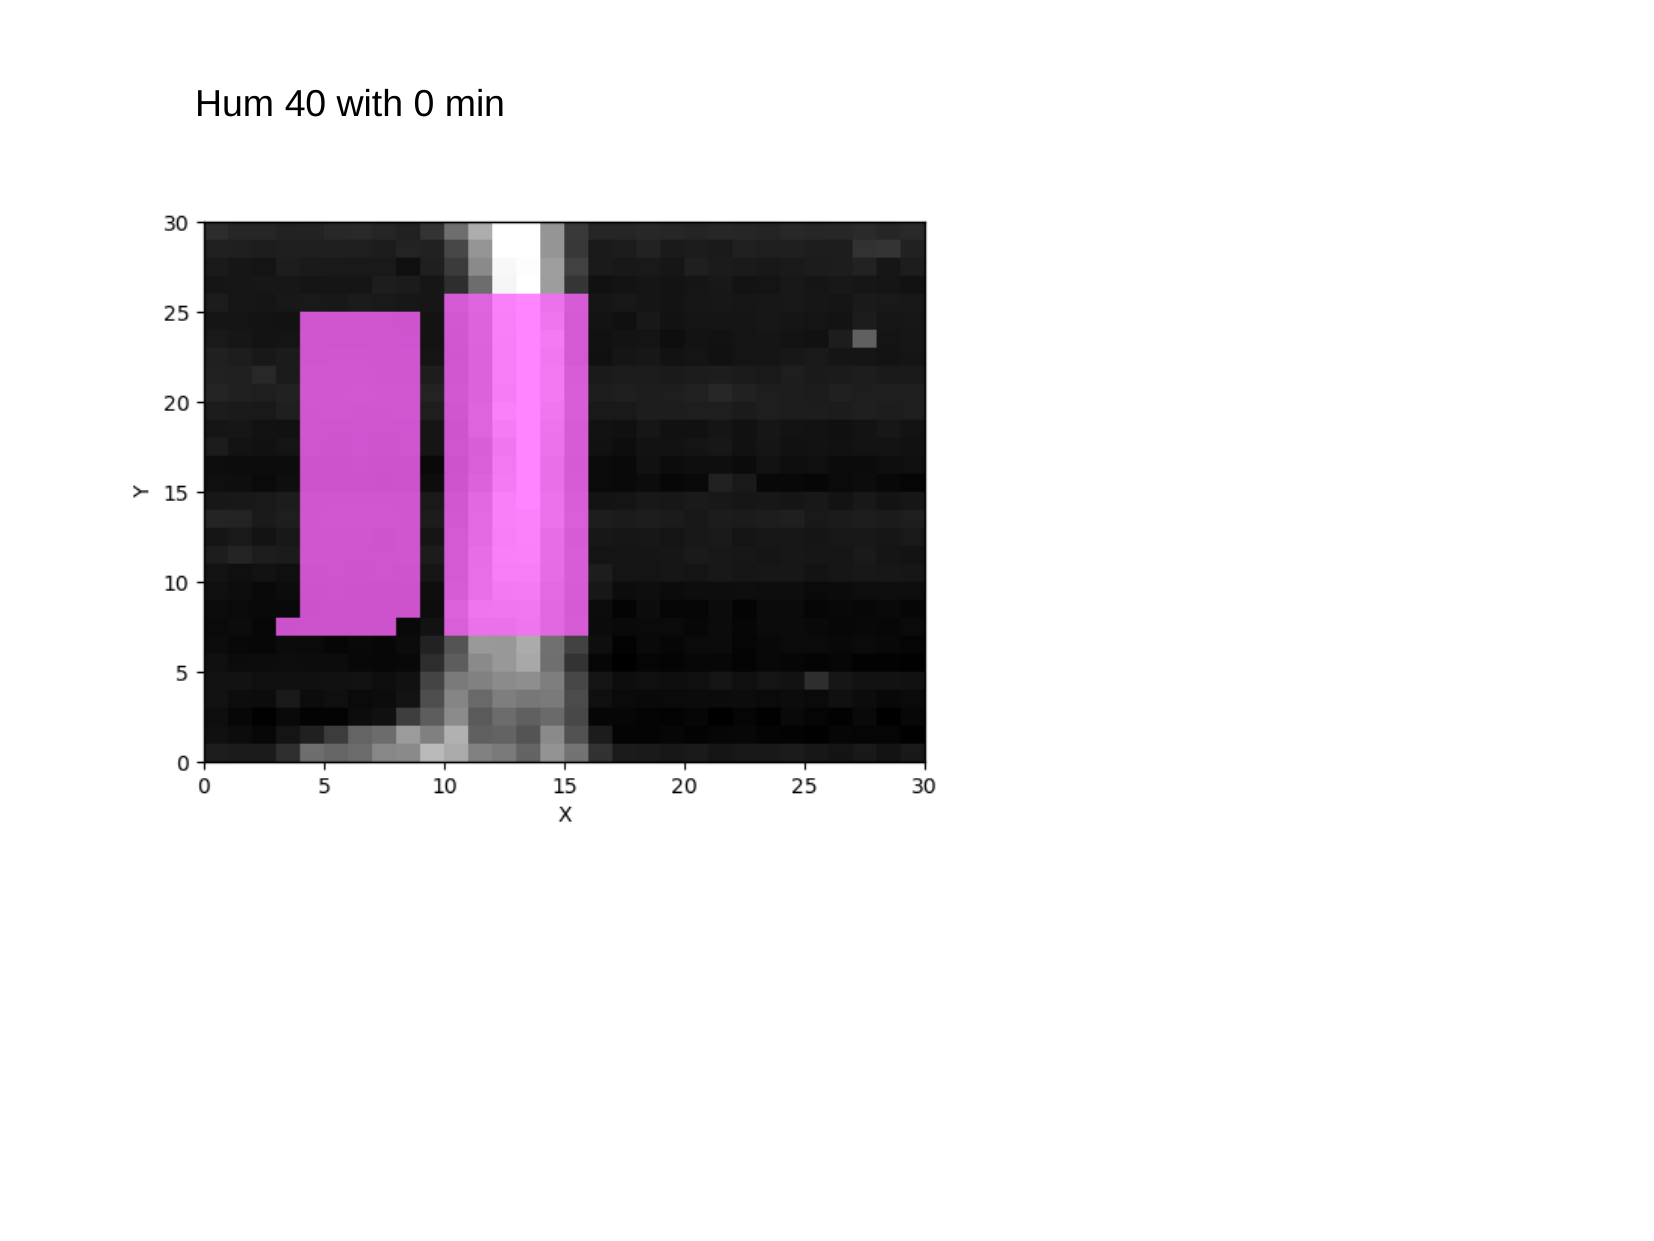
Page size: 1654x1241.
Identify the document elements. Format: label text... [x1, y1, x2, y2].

text_box Hum 40 with 0 min [180, 75, 520, 132]
picture [60, 150, 1021, 871]
